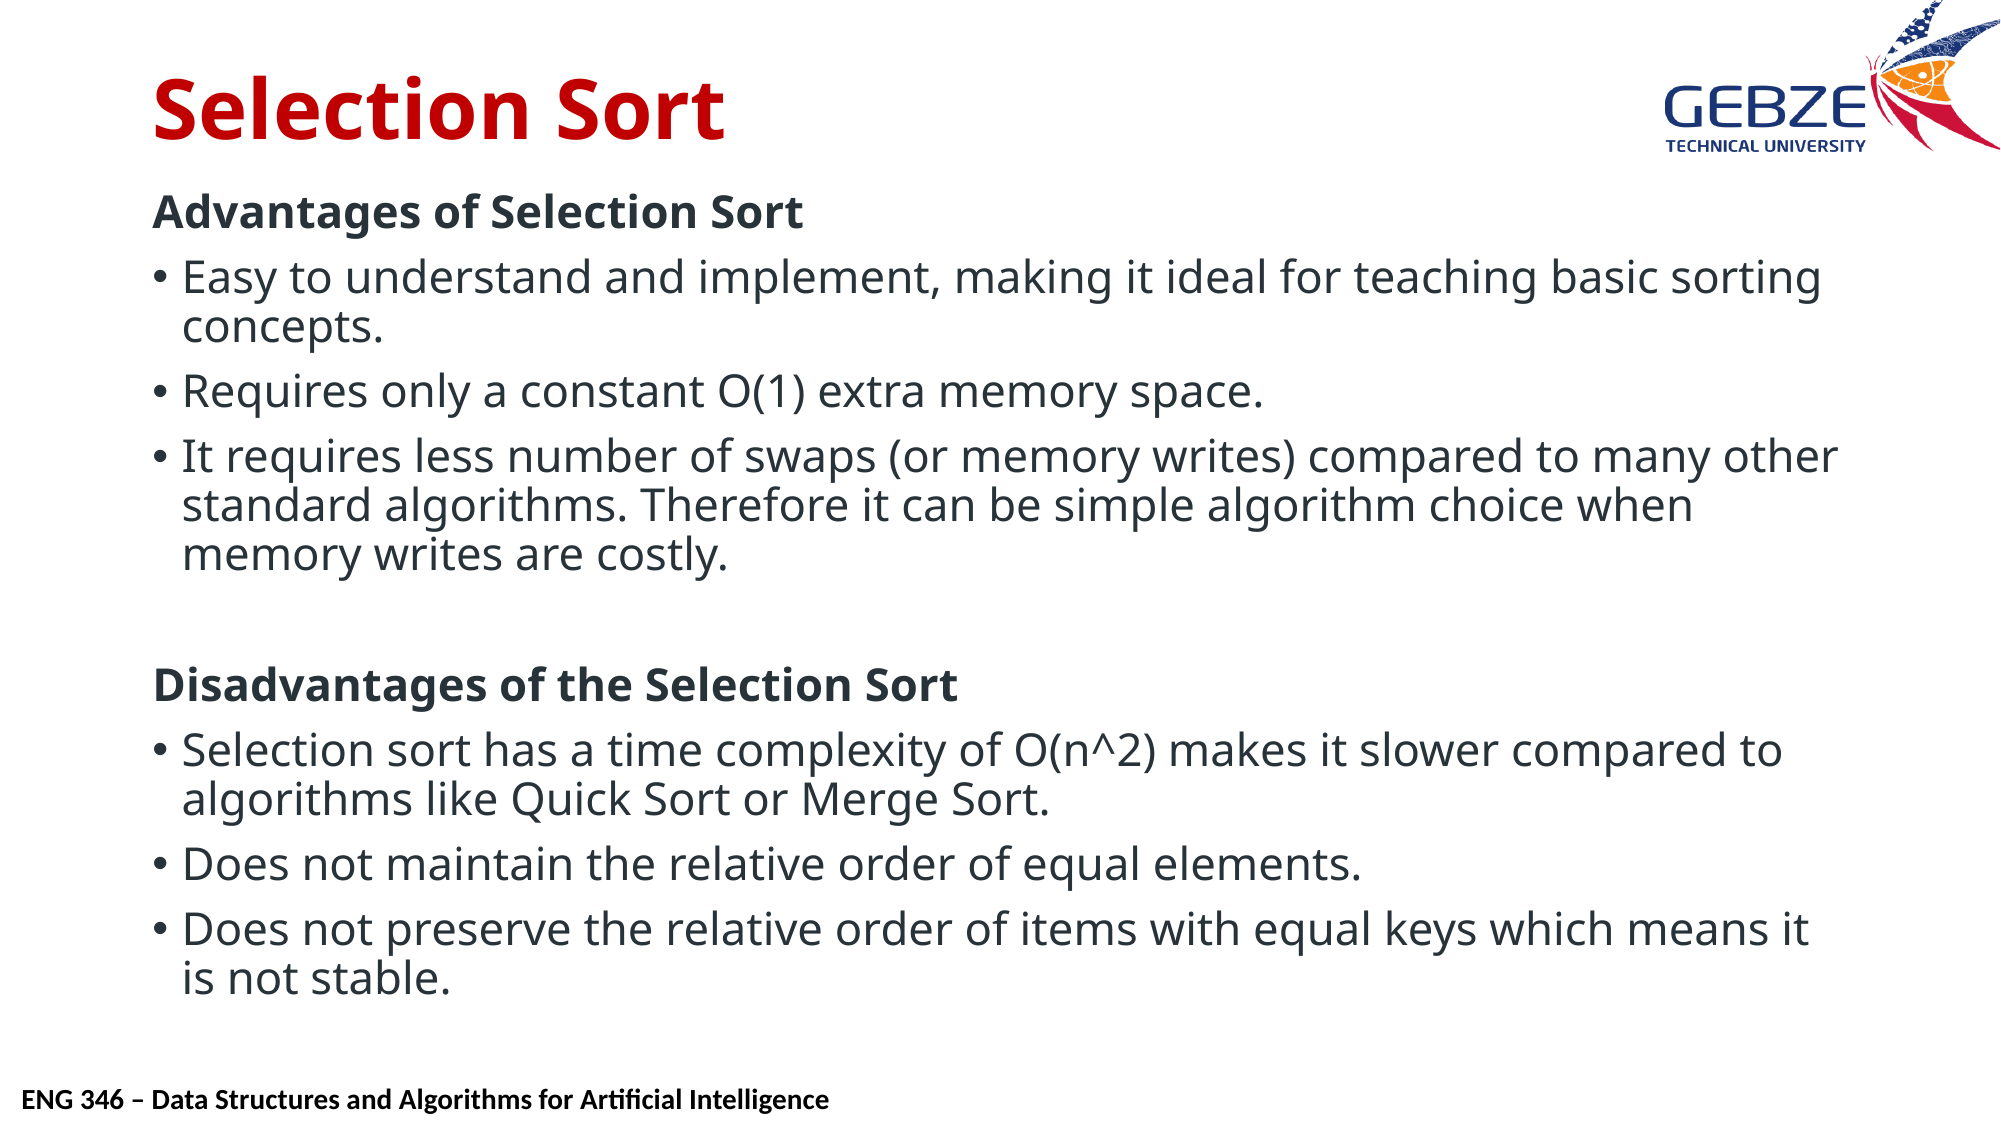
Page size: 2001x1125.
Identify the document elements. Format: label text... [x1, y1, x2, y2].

picture [1665, 0, 2001, 152]
list Advantages of Selection Sort Easy to understand and implement, making it ideal for teaching basic sorting concepts. Requires only a constant O(1) extra memory space. It requires less number of swaps (or memory writes) compared to many other standard algorithms. Therefore it can be simple algorithm choice when memory writes are costly. Disadvantages of the Selection Sort Selection sort has a time complexity of O(n^2) makes it slower compared to algorithms like Quick Sort or Merge Sort. Does not maintain the relative order of equal elements. Does not preserve the relative order of items with equal keys which means it is not stable. [137, 181, 1863, 1014]
title Selection Sort [137, 59, 1863, 166]
